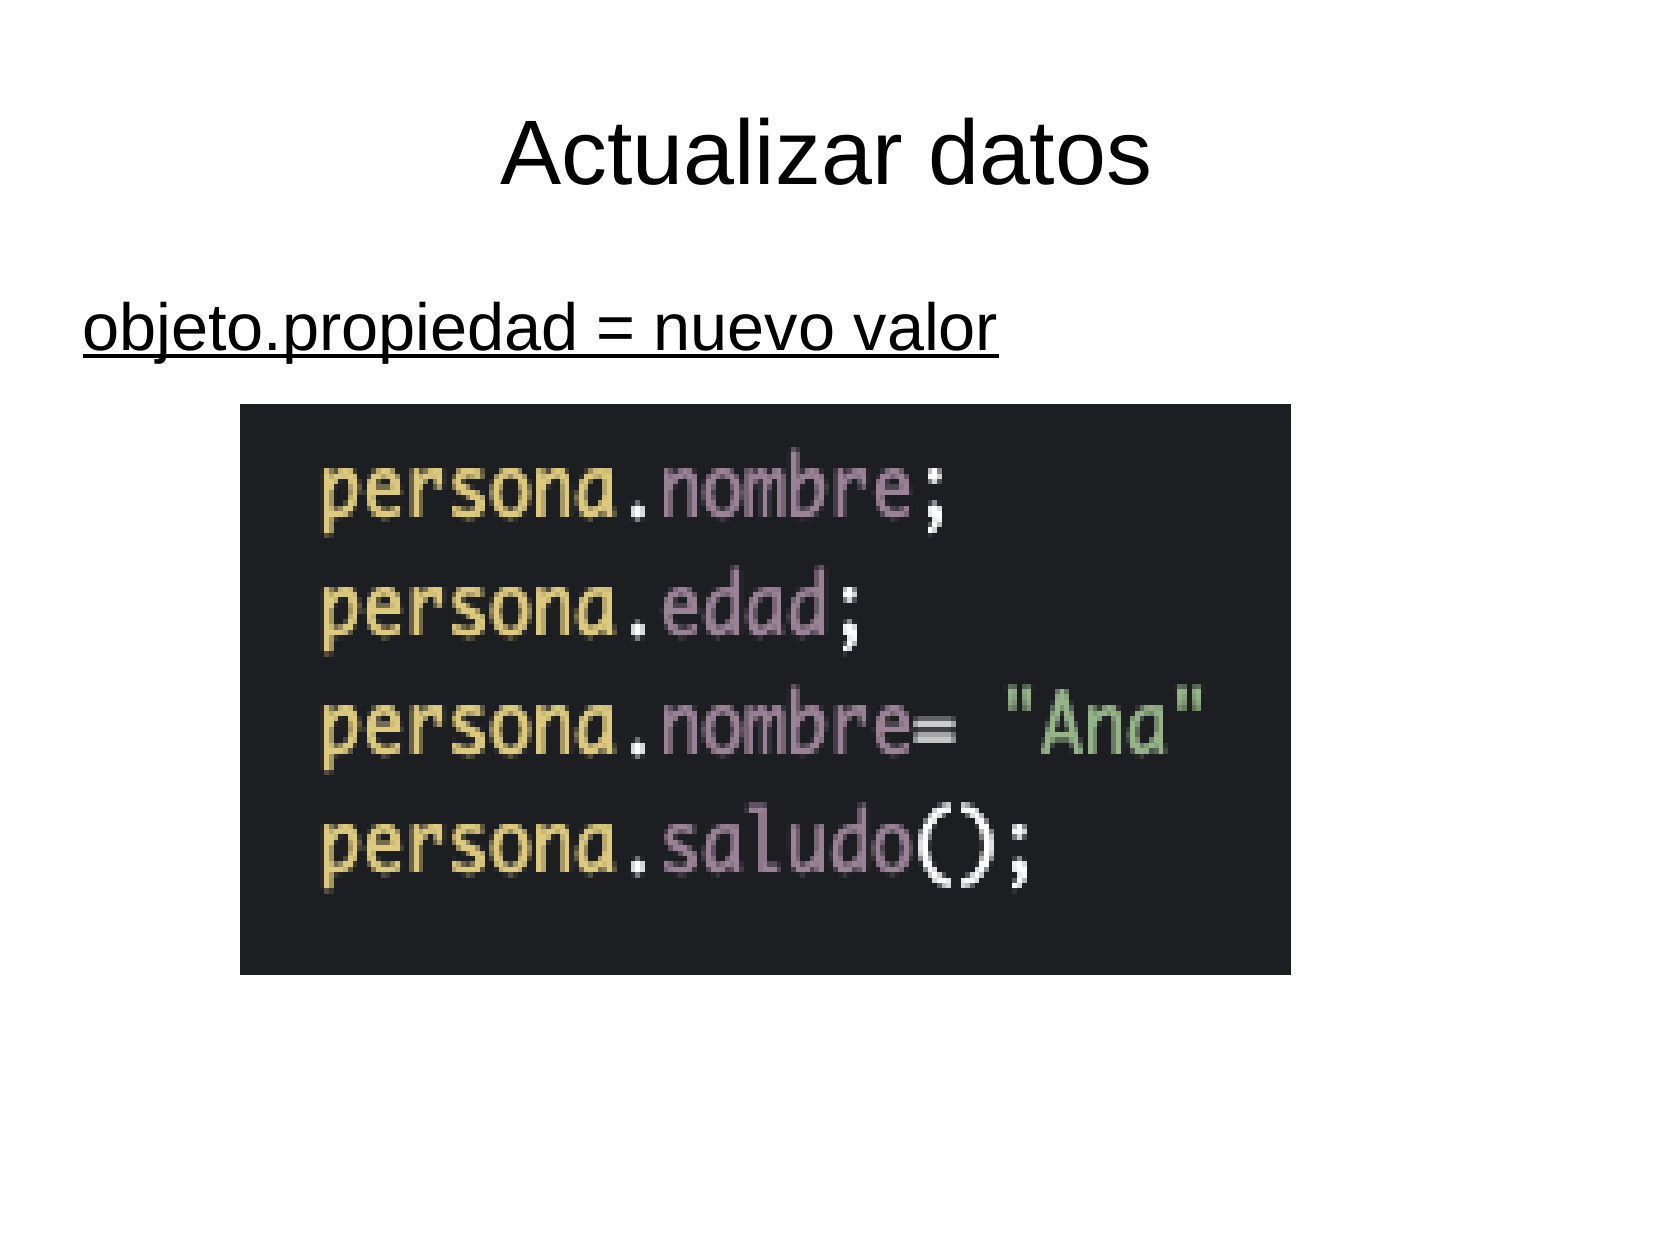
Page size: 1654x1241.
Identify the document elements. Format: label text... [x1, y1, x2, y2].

title Actualizar datos [82, 49, 1571, 257]
picture [240, 404, 1291, 976]
list objeto.propiedad = nuevo valor [82, 290, 1571, 1109]
